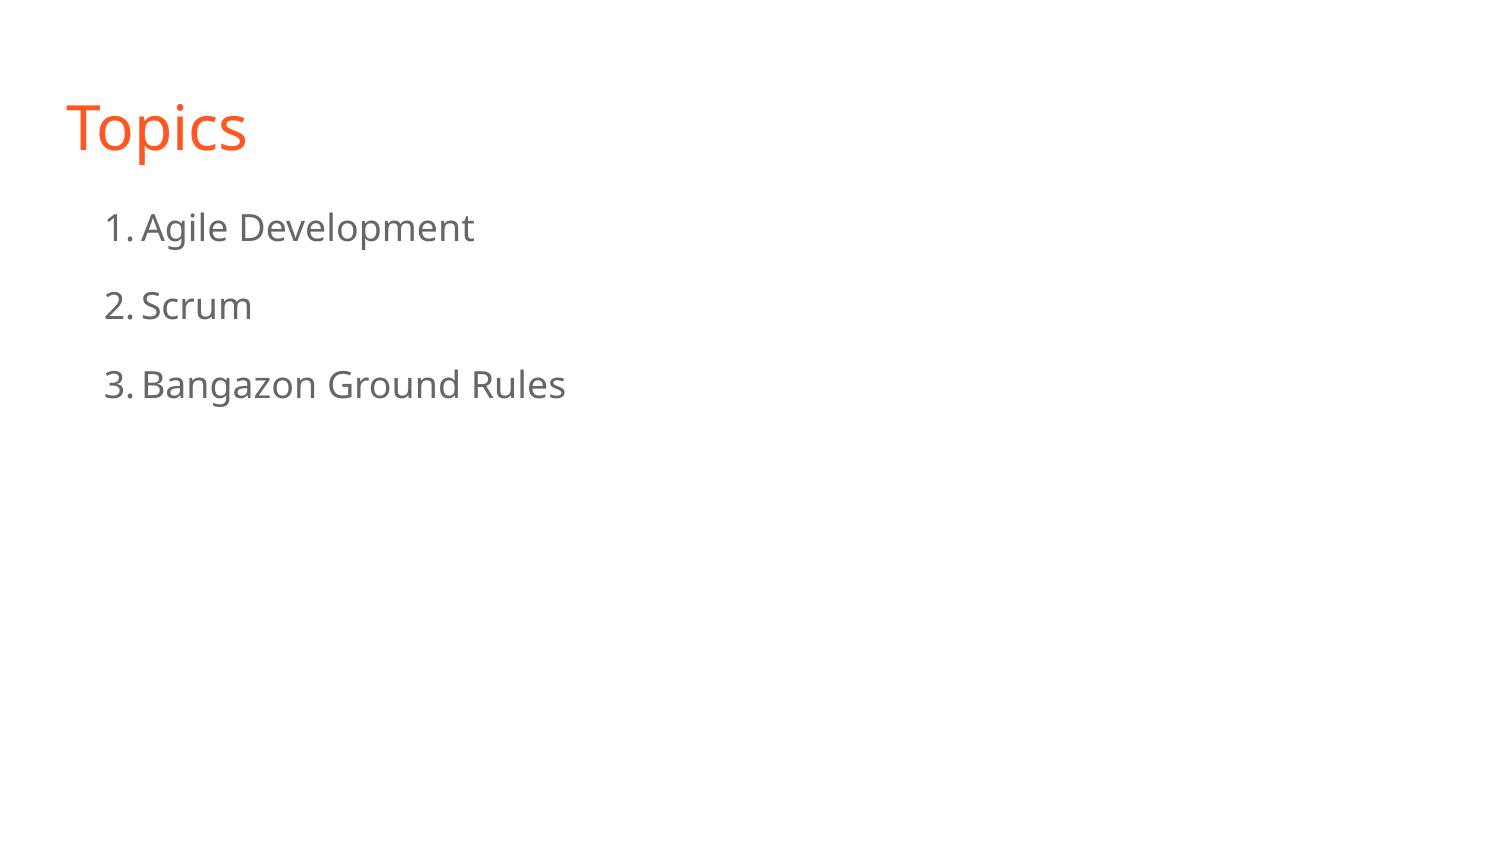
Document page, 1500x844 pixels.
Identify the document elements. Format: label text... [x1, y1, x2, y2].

list Agile Development Scrum Bangazon Ground Rules [51, 189, 1449, 750]
title Topics [51, 72, 1449, 167]
